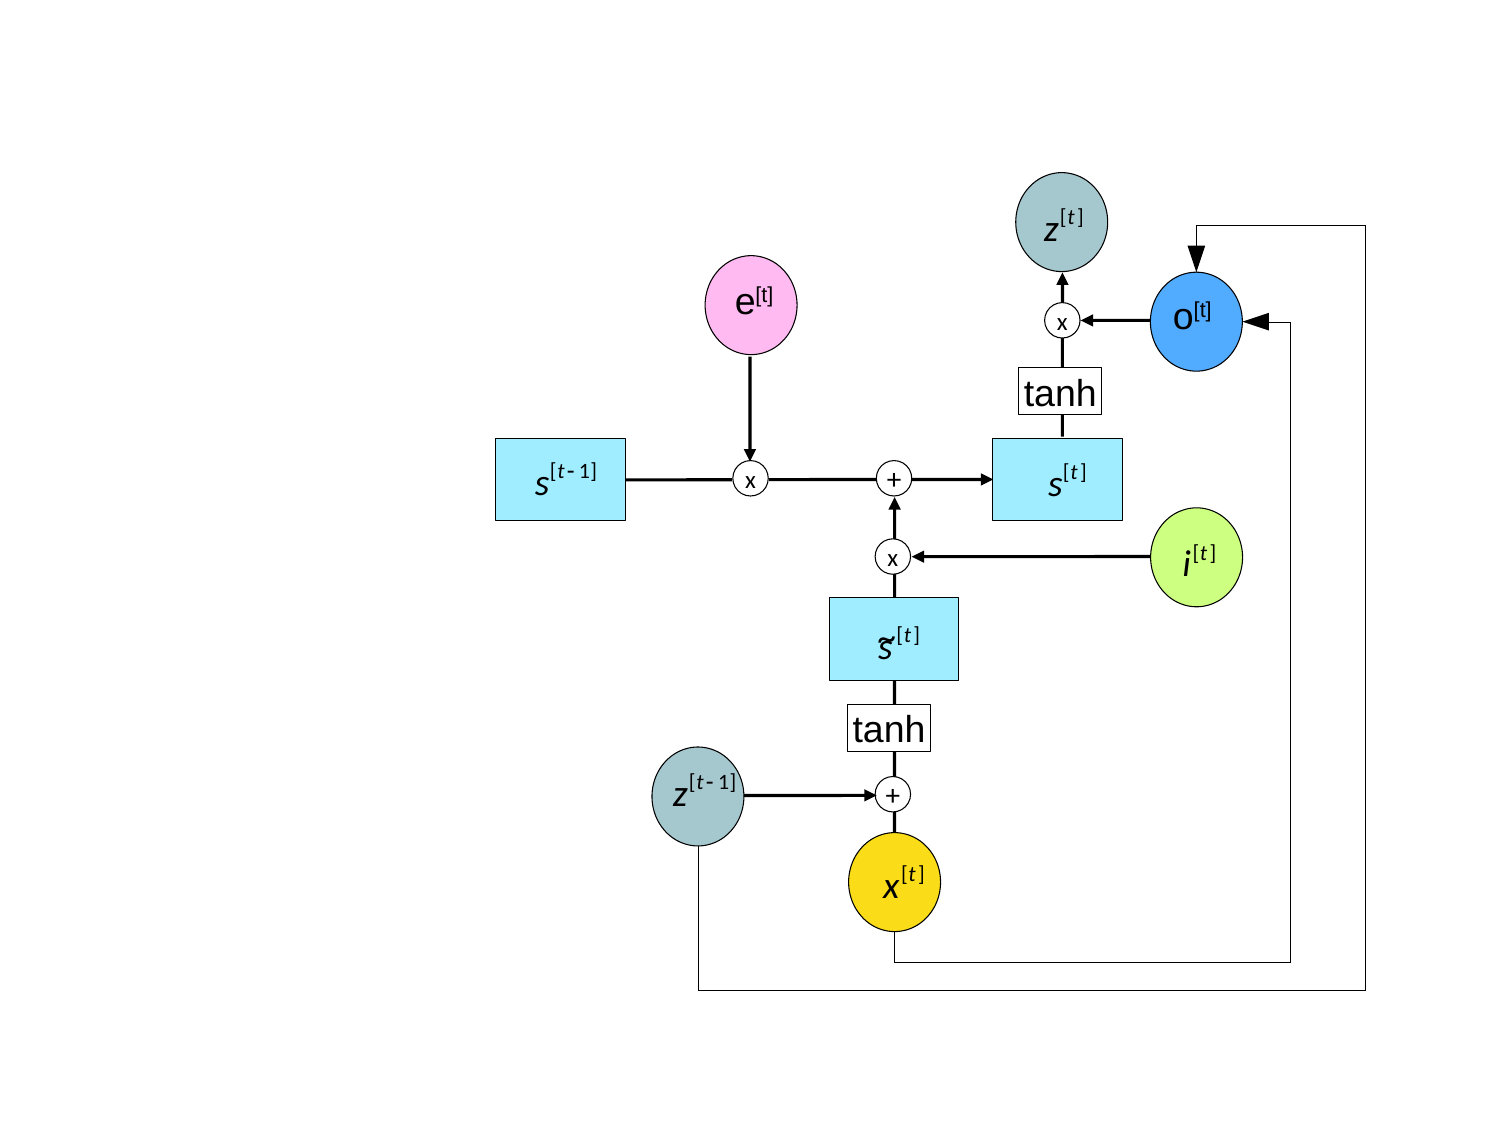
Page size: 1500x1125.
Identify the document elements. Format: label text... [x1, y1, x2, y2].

chart [1041, 456, 1092, 507]
text_box [495, 438, 626, 521]
chart [876, 857, 930, 905]
text_box x [875, 538, 911, 575]
text_box + [875, 776, 911, 812]
text_box tanh [847, 704, 931, 752]
text_box [1162, 272, 1231, 288]
text_box [1150, 507, 1243, 607]
text_box [848, 832, 941, 932]
text_box [1150, 289, 1243, 372]
chart [1177, 536, 1221, 584]
chart [1037, 201, 1091, 248]
text_box + [876, 460, 912, 497]
text_box [705, 255, 791, 355]
text_box e[t] [720, 273, 856, 330]
text_box tanh [1018, 367, 1102, 415]
chart [871, 618, 926, 669]
text_box o[t] [1158, 288, 1231, 346]
text_box x [732, 460, 769, 497]
text_box [992, 438, 1123, 521]
text_box [829, 597, 959, 681]
text_box [1015, 172, 1108, 272]
text_box x [1044, 302, 1081, 339]
chart [666, 766, 742, 814]
text_box [651, 746, 741, 846]
chart [528, 454, 604, 505]
